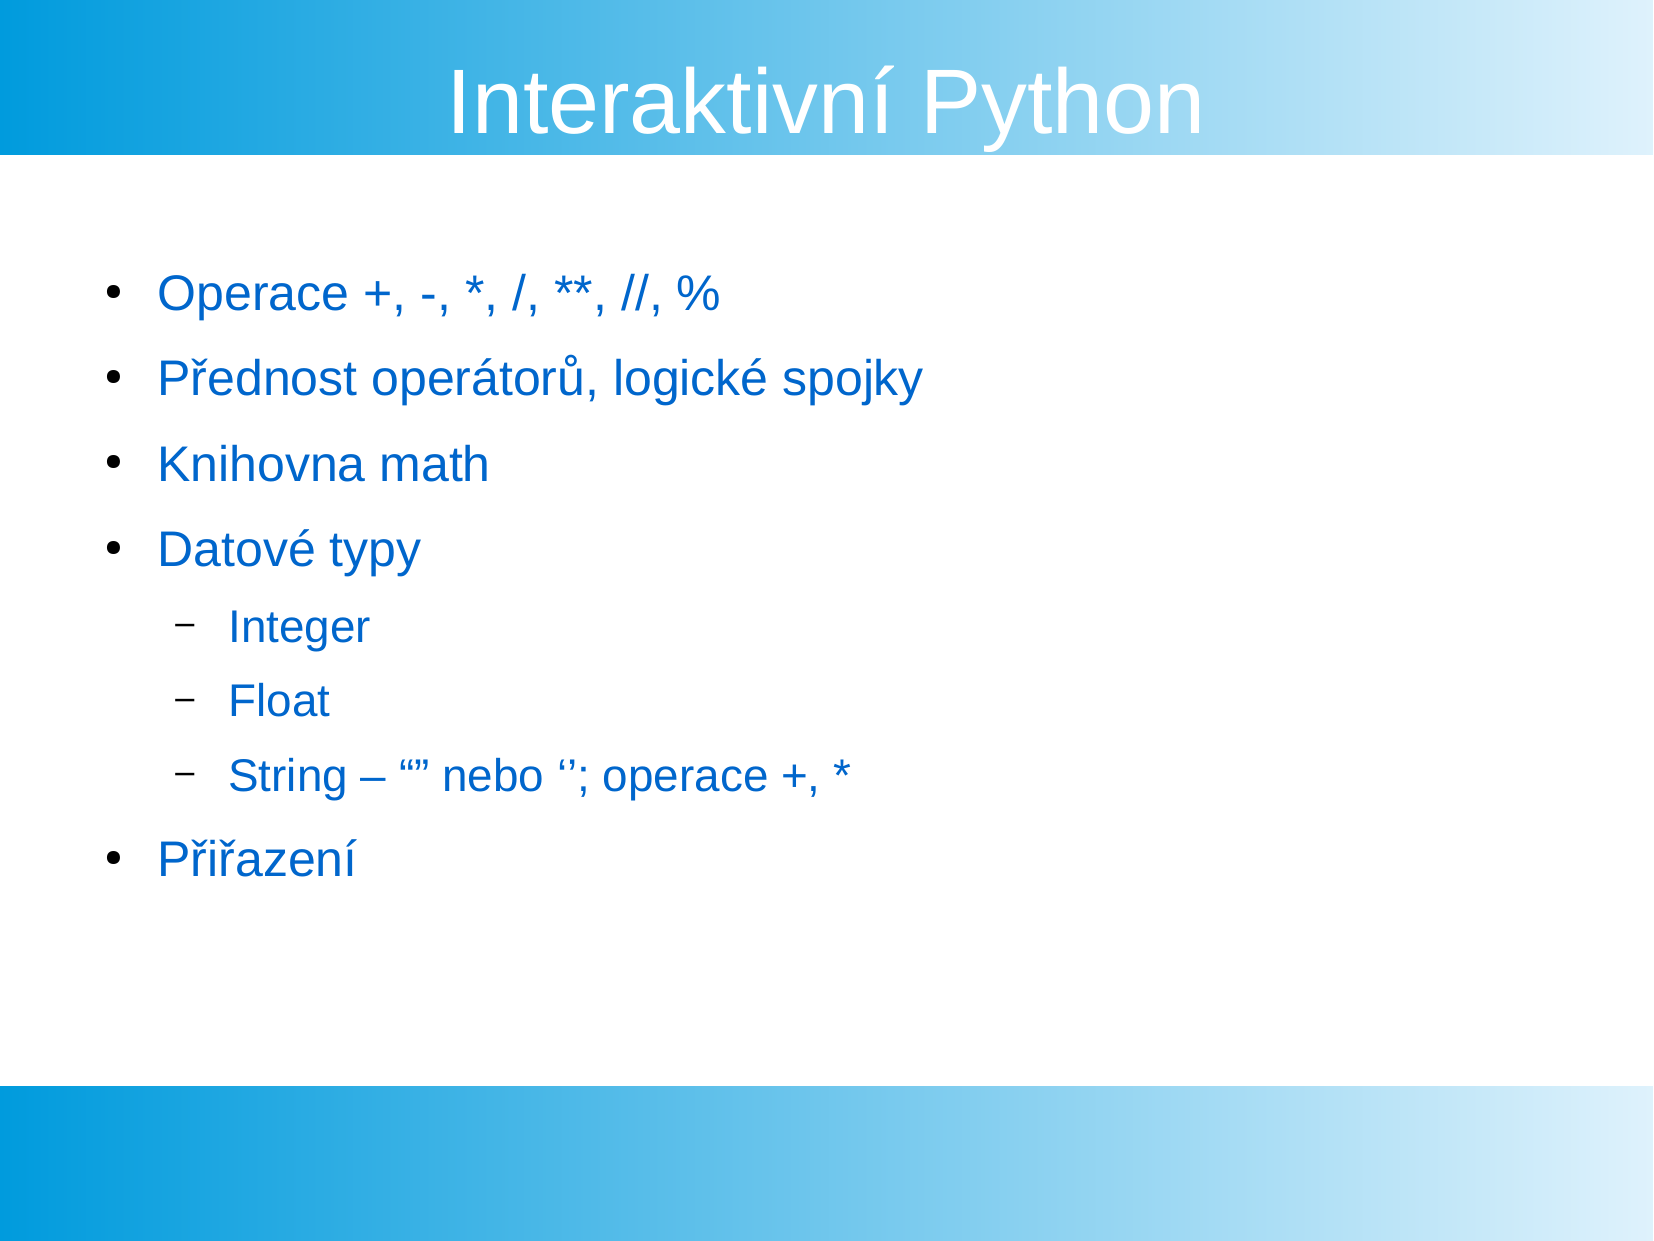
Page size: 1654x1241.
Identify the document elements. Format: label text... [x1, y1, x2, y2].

list Operace +, -, *, /, **, //, % Přednost operátorů, logické spojky Knihovna math Datové typy Integer Float String – “” nebo ‘’; operace +, * Přiřazení [86, 180, 1576, 1058]
title Interaktivní Python [82, 49, 1571, 155]
